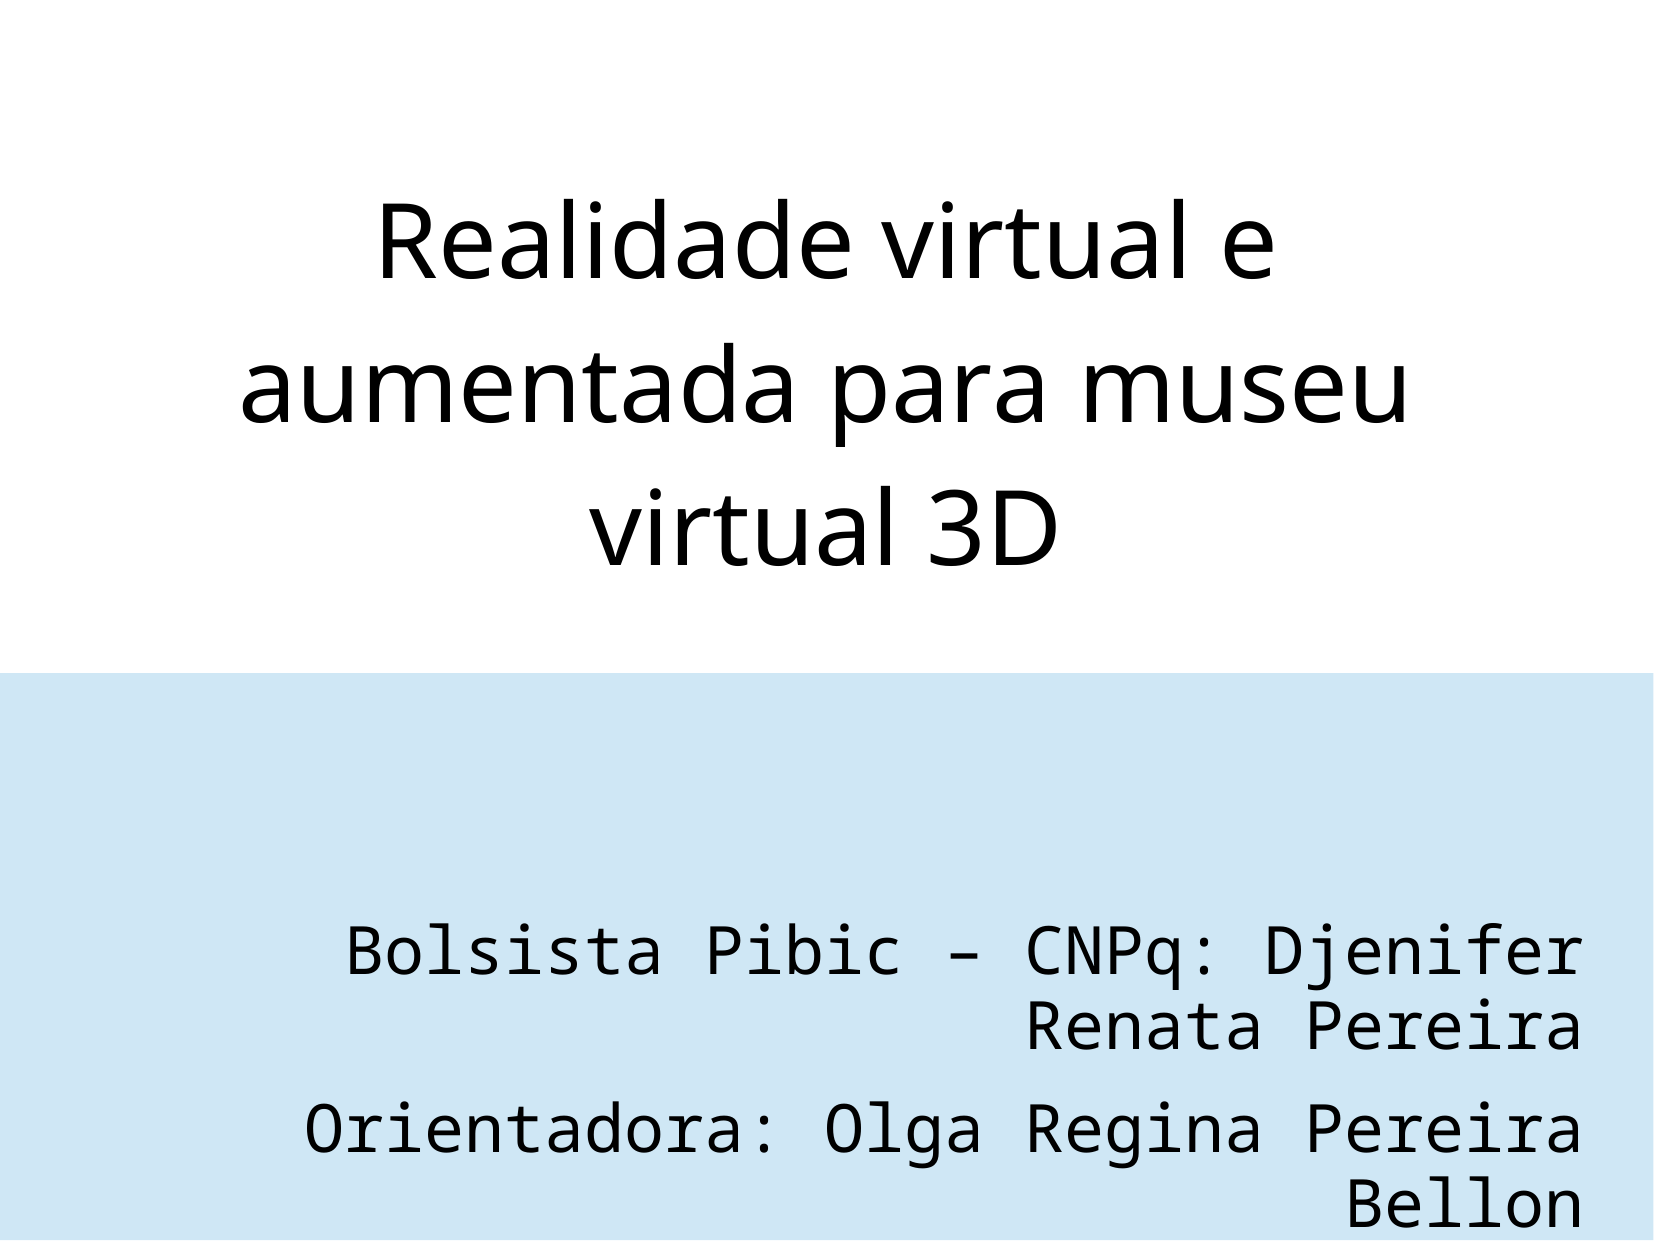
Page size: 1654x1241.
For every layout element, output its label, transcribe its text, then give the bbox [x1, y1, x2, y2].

title Realidade virtual e aumentada para museu virtual 3D [82, 227, 1571, 515]
text_box [0, 673, 1654, 1241]
subtitle Bolsista Pibic – CNPq: Djenifer Renata Pereira Orientadora: Olga Regina Pereira Bellon [129, 915, 1585, 1110]
